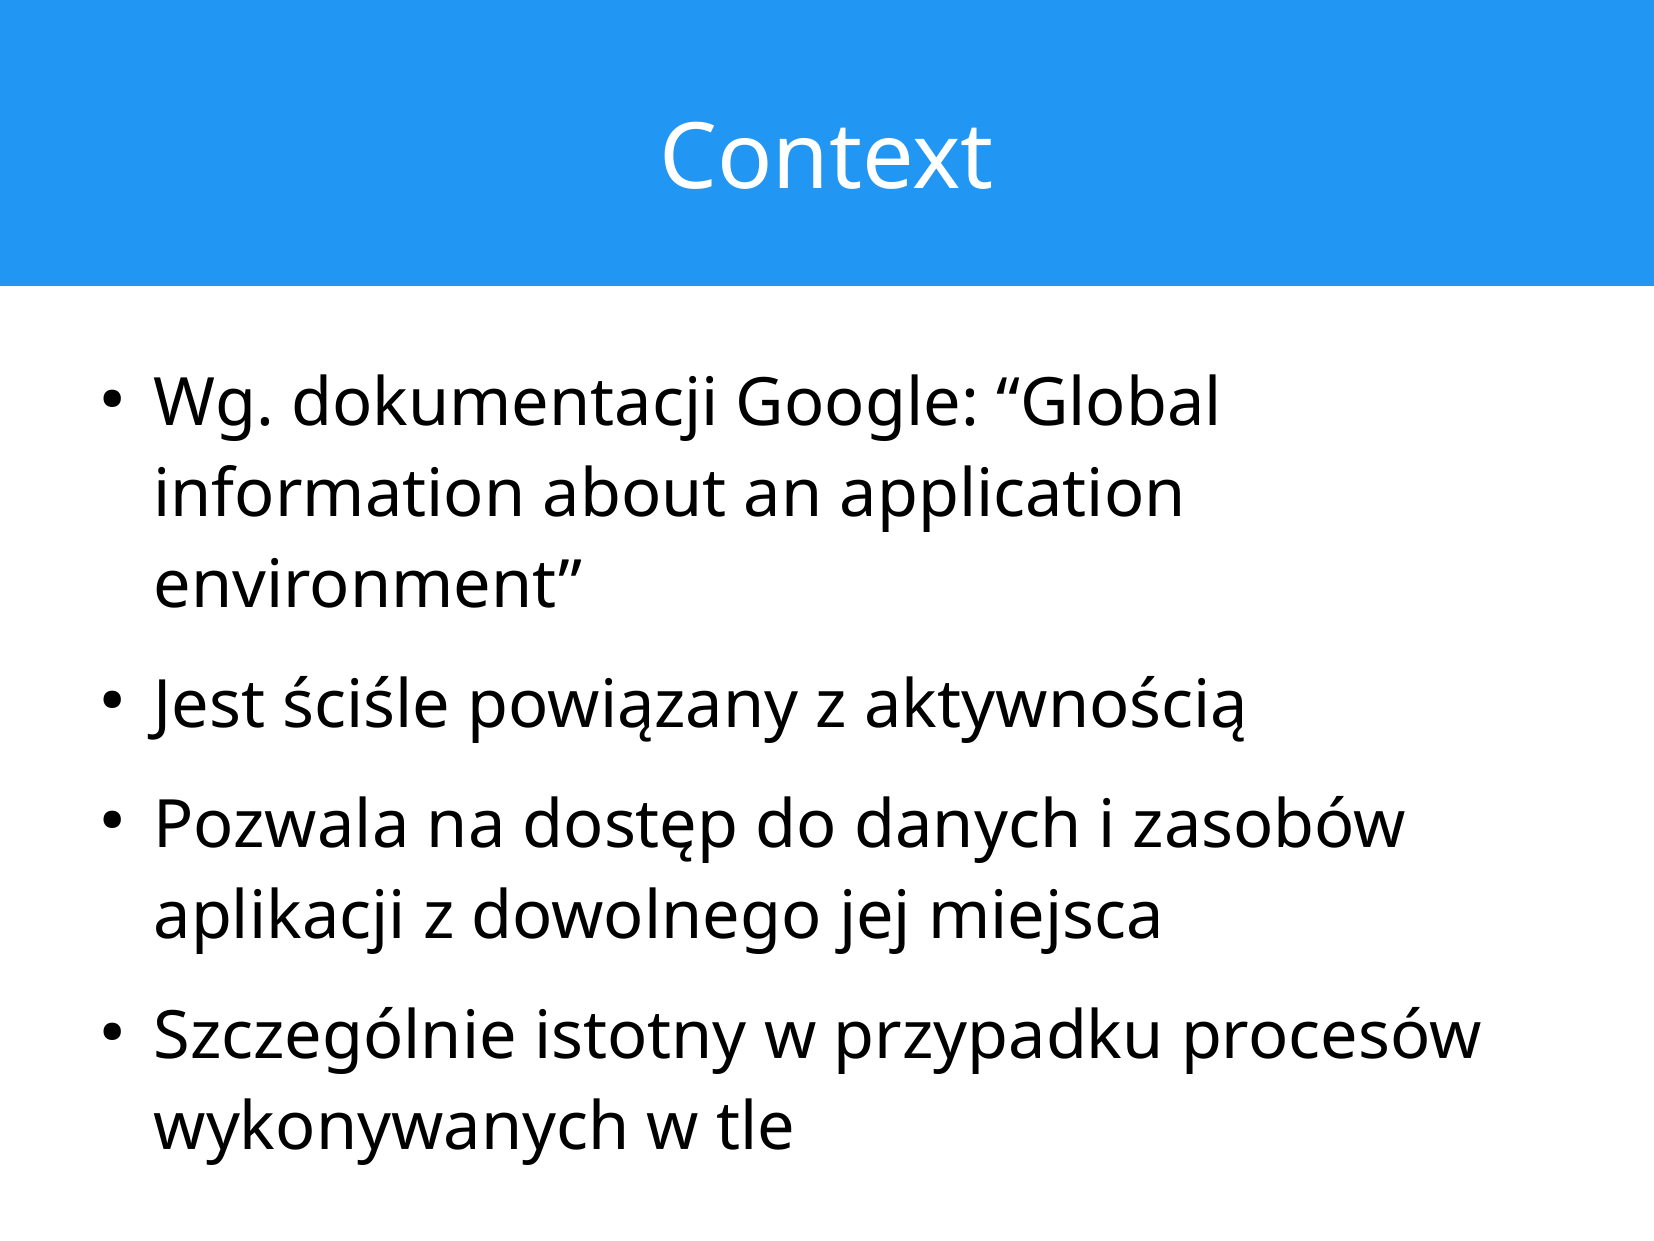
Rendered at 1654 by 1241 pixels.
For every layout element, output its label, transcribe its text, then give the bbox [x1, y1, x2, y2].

title Context [82, 49, 1571, 257]
list Wg. dokumentacji Google: “Global information about an application environment” Jest ściśle powiązany z aktywnością Pozwala na dostęp do danych i zasobów aplikacji z dowolnego jej miejsca Szczególnie istotny w przypadku procesów wykonywanych w tle [82, 295, 1571, 1229]
